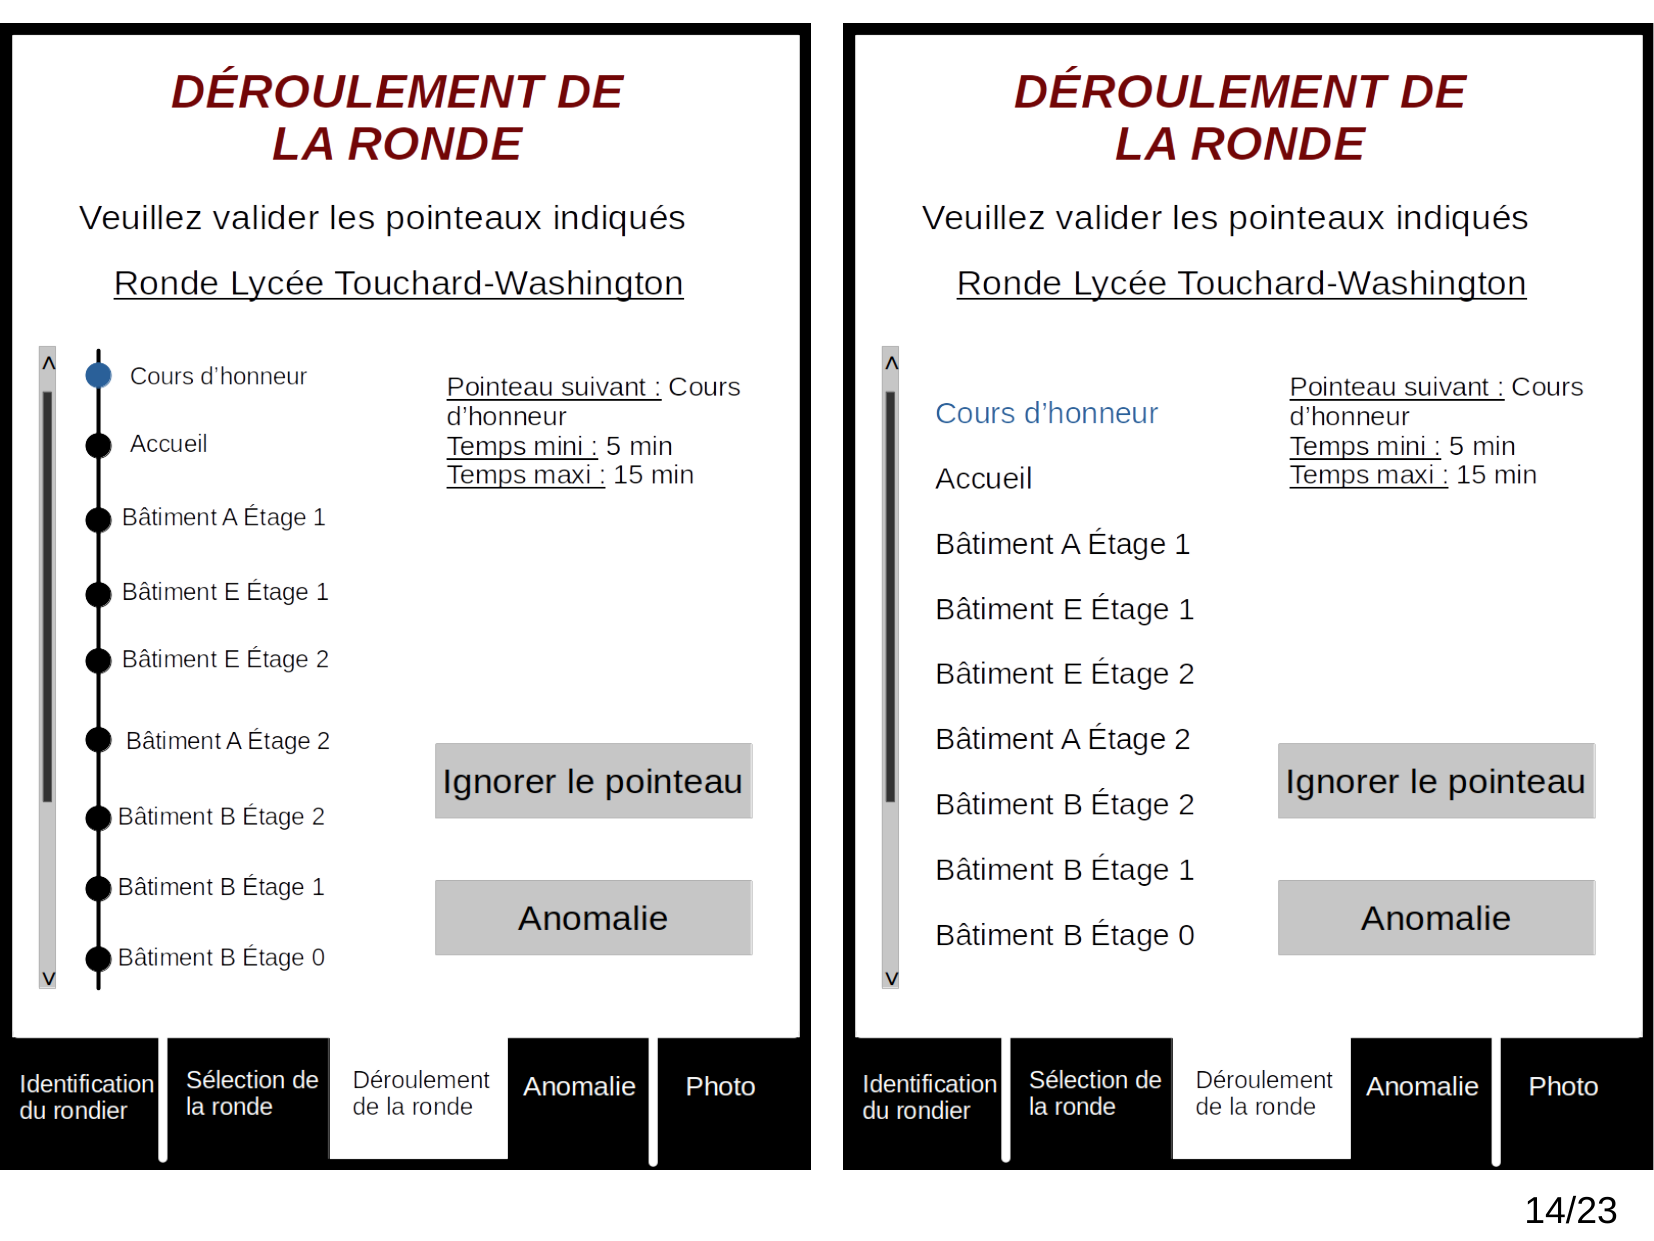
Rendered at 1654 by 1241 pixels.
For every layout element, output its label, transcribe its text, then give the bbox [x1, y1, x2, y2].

picture [0, 23, 811, 1170]
text_box <numéro>/23 [1509, 1182, 1654, 1241]
picture [843, 23, 1654, 1170]
